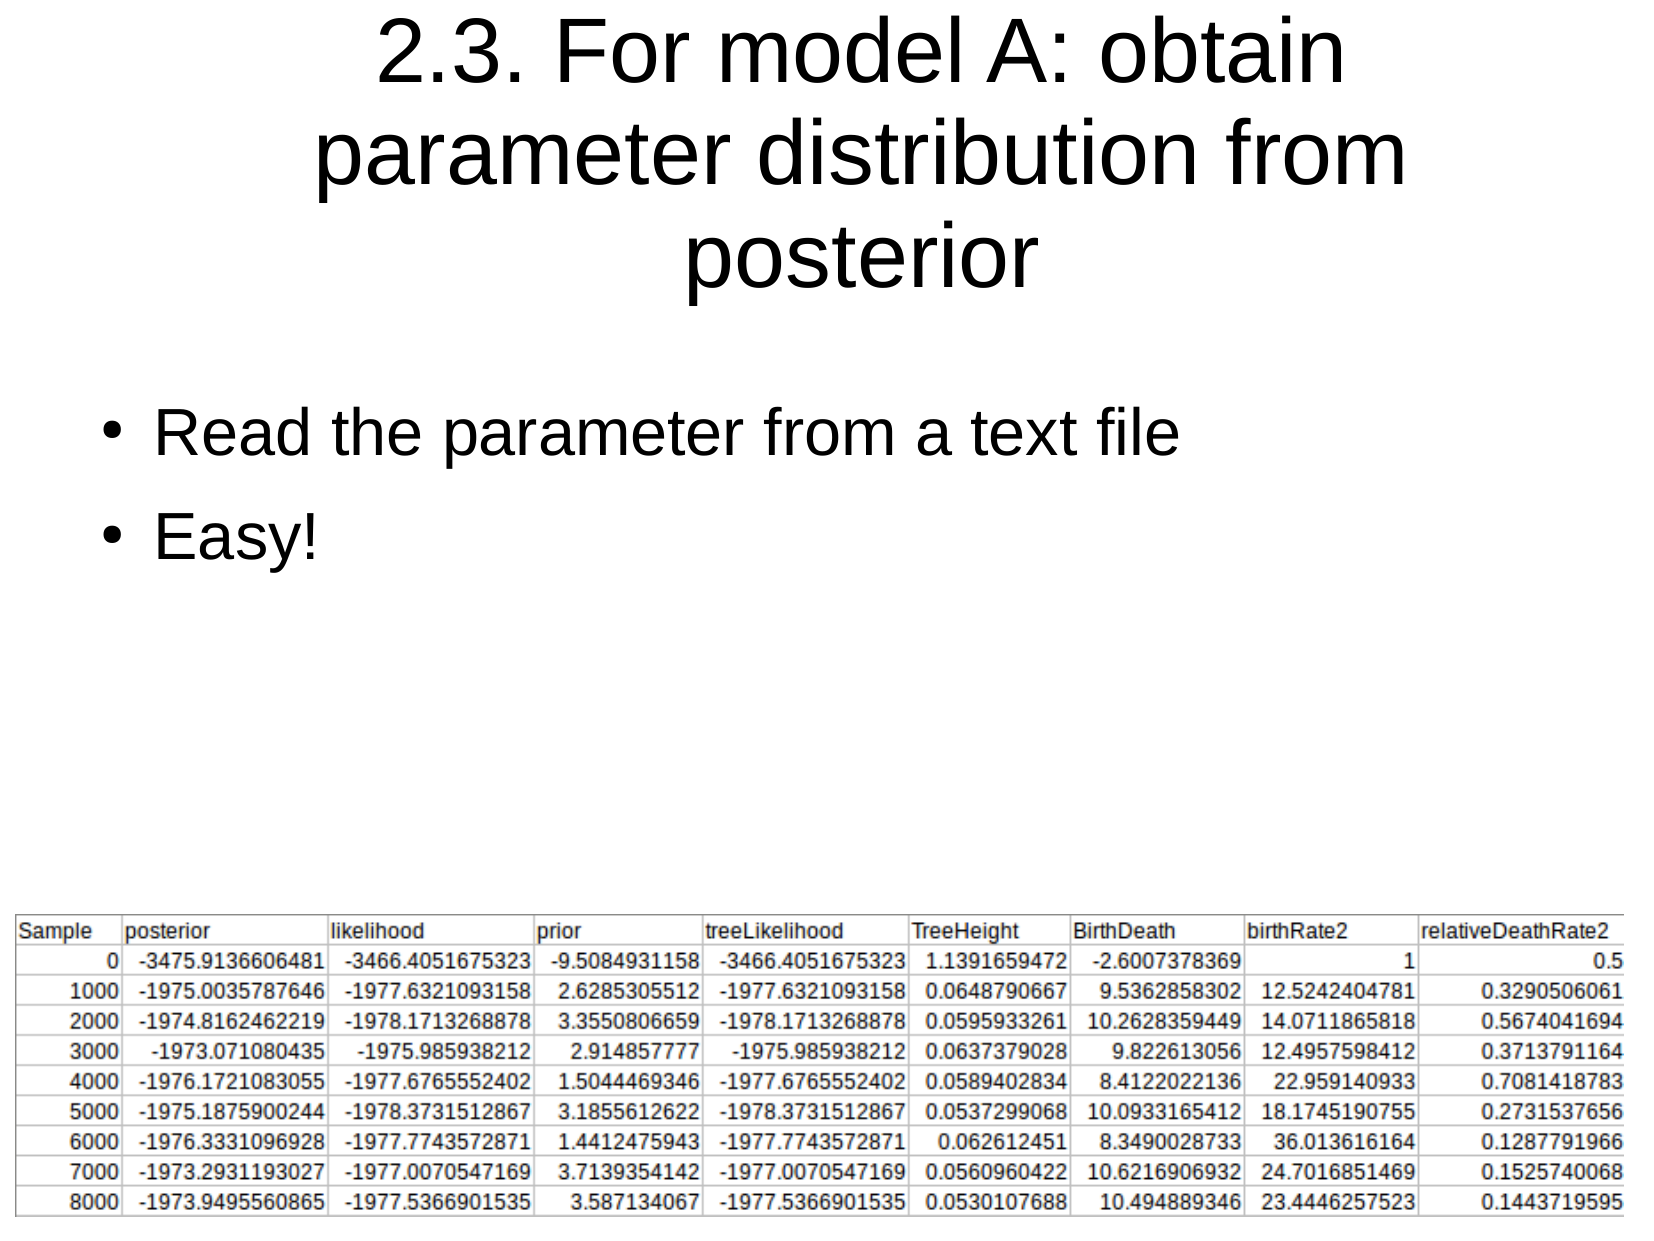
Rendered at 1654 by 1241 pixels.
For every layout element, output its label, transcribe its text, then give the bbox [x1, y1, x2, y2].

list Read the parameter from a text file Easy! [82, 290, 1571, 914]
picture [15, 914, 1624, 1217]
title 2.3. For model A: obtain parameter distribution from posterior [82, 0, 1571, 290]
